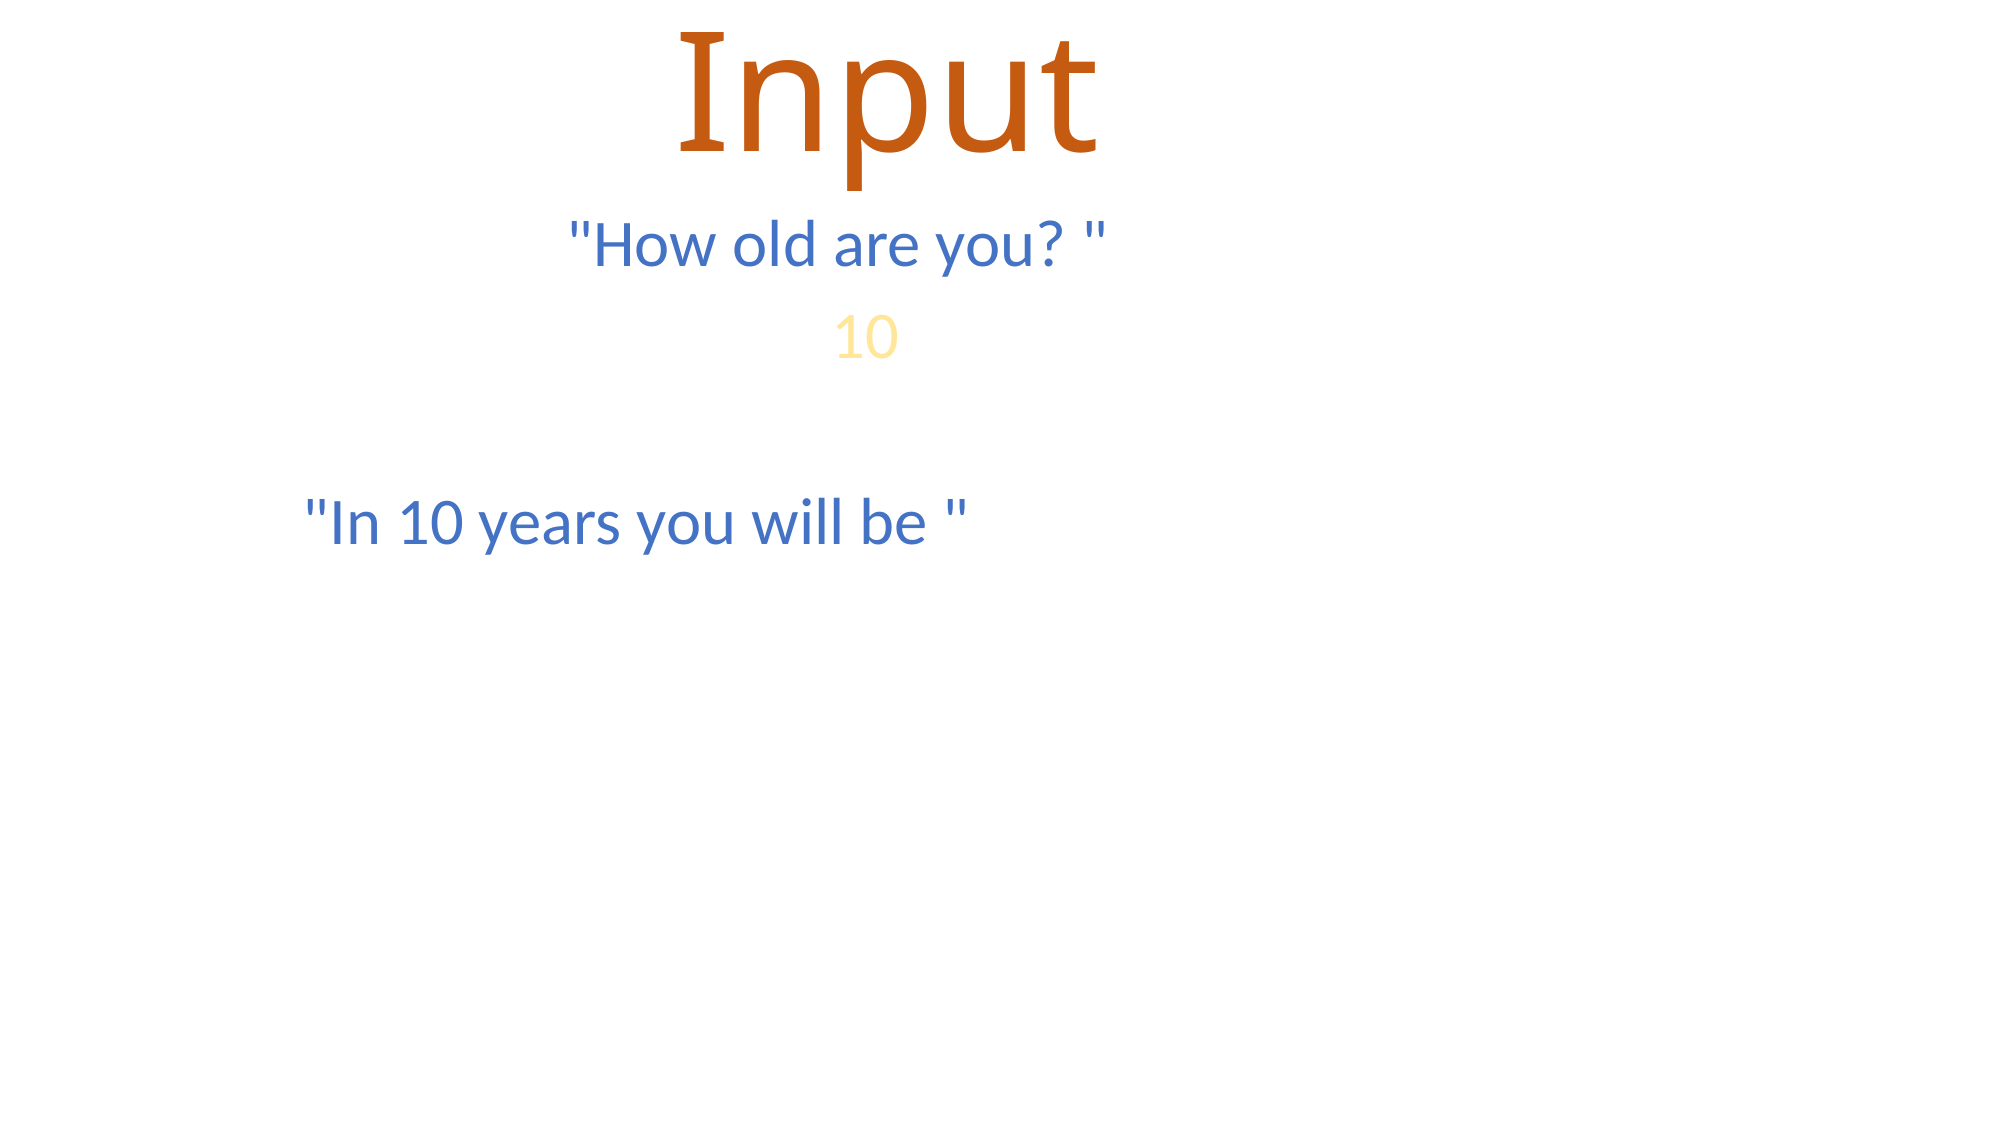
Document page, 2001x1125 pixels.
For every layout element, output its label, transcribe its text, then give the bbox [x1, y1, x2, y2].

list Input age = int(input("How old are you? ")) age_in_10_years = age + 10 print("In 10 years you will be " + str(age_in_10_years)) [137, 0, 1863, 1014]
